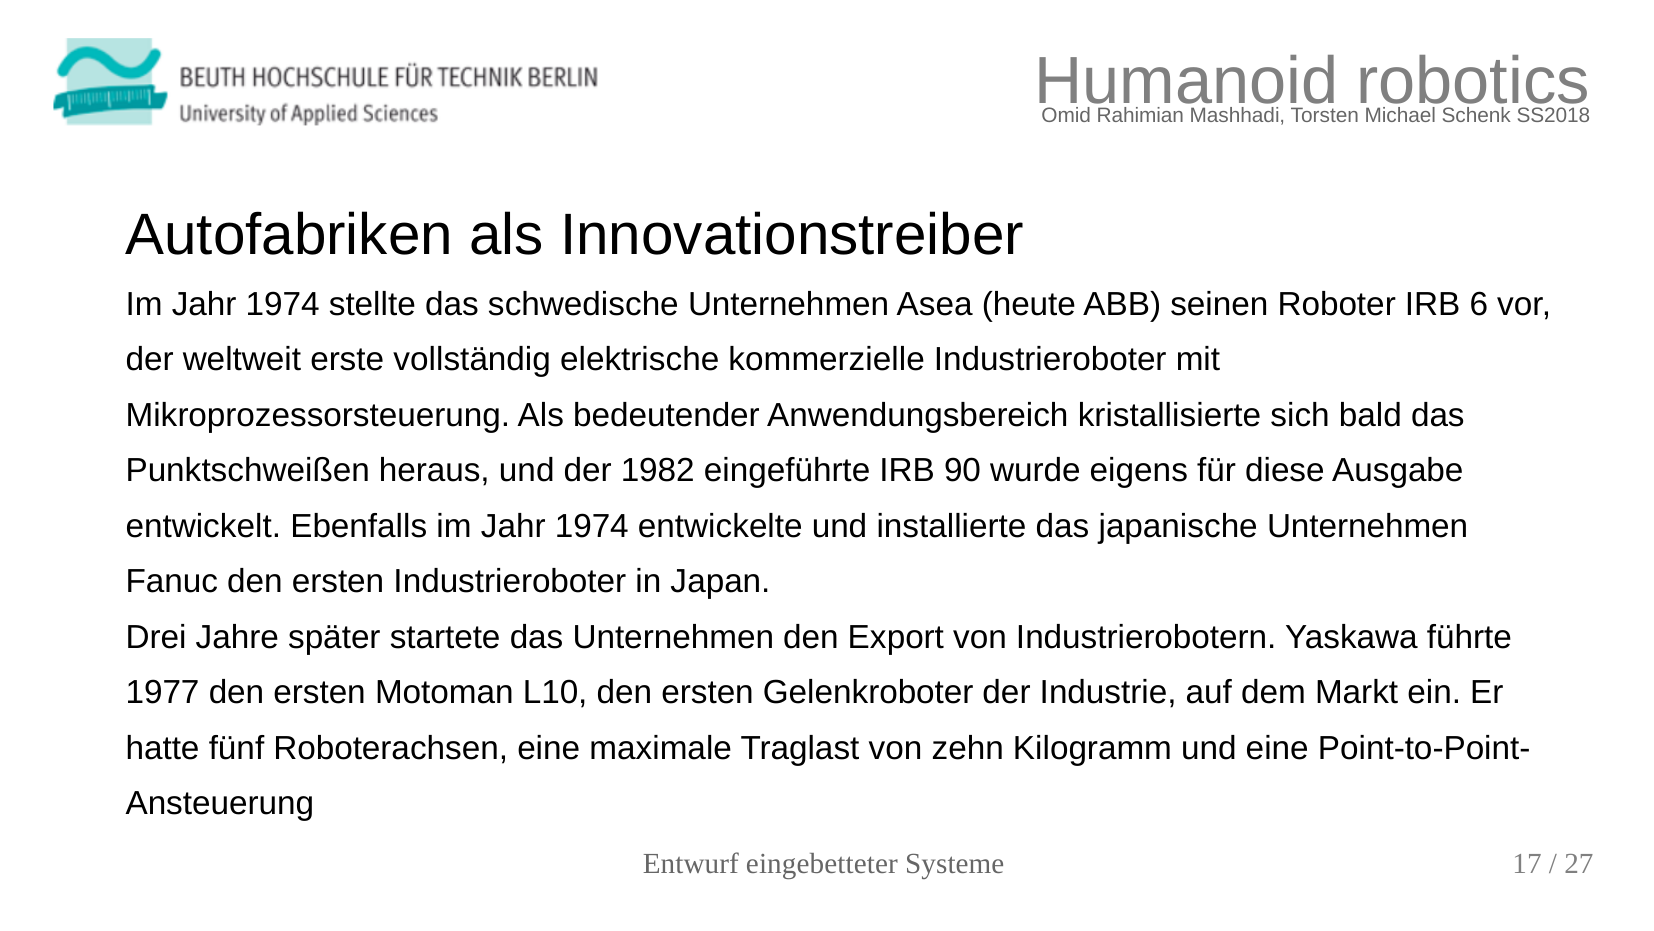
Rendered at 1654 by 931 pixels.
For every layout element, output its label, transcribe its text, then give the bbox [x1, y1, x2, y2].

text_box Omid Rahimian Mashhadi, Torsten Michael Schenk SS2018 [1026, 96, 1611, 151]
text_box Humanoid robotics [1020, 35, 1642, 126]
title [82, 12, 1571, 161]
text_box / 27 [1526, 840, 1632, 888]
picture [15, 29, 661, 145]
text_box Autofabriken als Innovationstreiber Im Jahr 1974 stellte das schwedische Unternehmen Asea (heute ABB) seinen Roboter IRB 6 vor, der weltweit erste vollständig elektrische kommerzielle Industrieroboter mit Mikroprozessorsteuerung. Als bedeutender Anwendungsbereich kristallisierte sich bald das Punktschweißen heraus, und der 1982 eingeführte IRB 90 wurde eigens für diese Ausgabe entwickelt. Ebenfalls im Jahr 1974 entwickelte und installierte das japanische Unternehmen Fanuc den ersten Industrieroboter in Japan. Drei Jahre später startete das Unternehmen den Export von Industrierobotern. Yaskawa führte 1977 den ersten Motoman L10, den ersten Gelenkroboter der Industrie, auf dem Markt ein. Er hatte fünf Roboterachsen, eine maximale Traglast von zehn Kilogramm und eine Point-to-Point-Ansteuerung [75, 161, 1583, 774]
